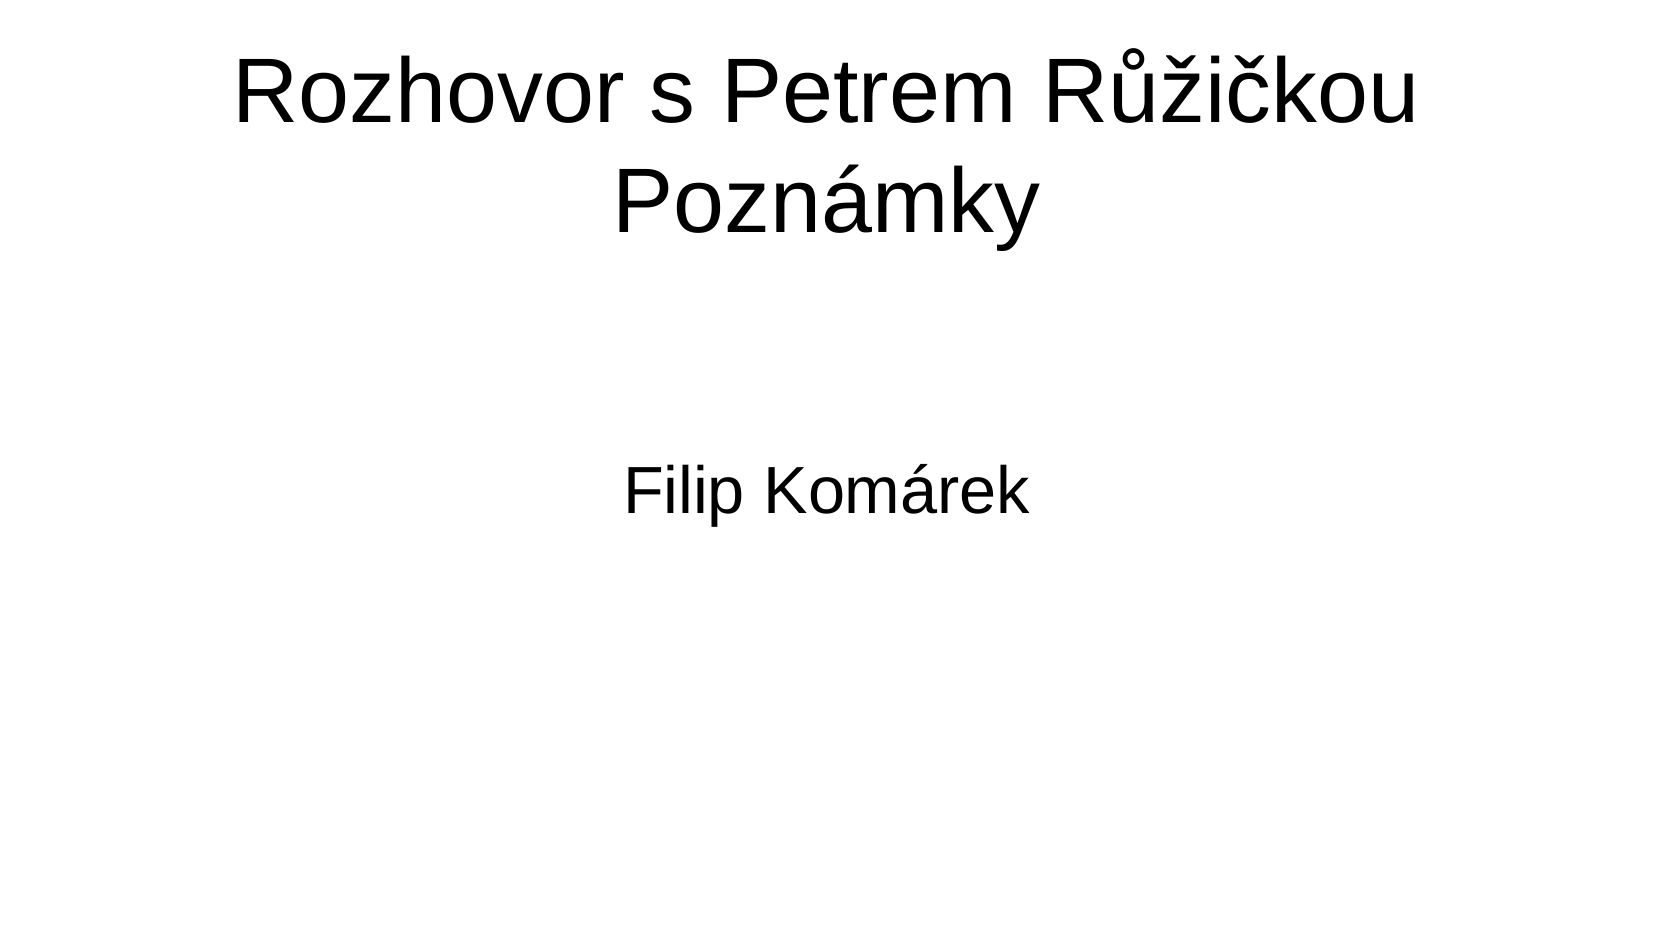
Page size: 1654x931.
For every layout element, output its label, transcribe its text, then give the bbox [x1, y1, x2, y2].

title Rozhovor s Petrem Růžičkou Poznámky [82, 31, 1571, 217]
subtitle Filip Komárek [82, 217, 1571, 758]
